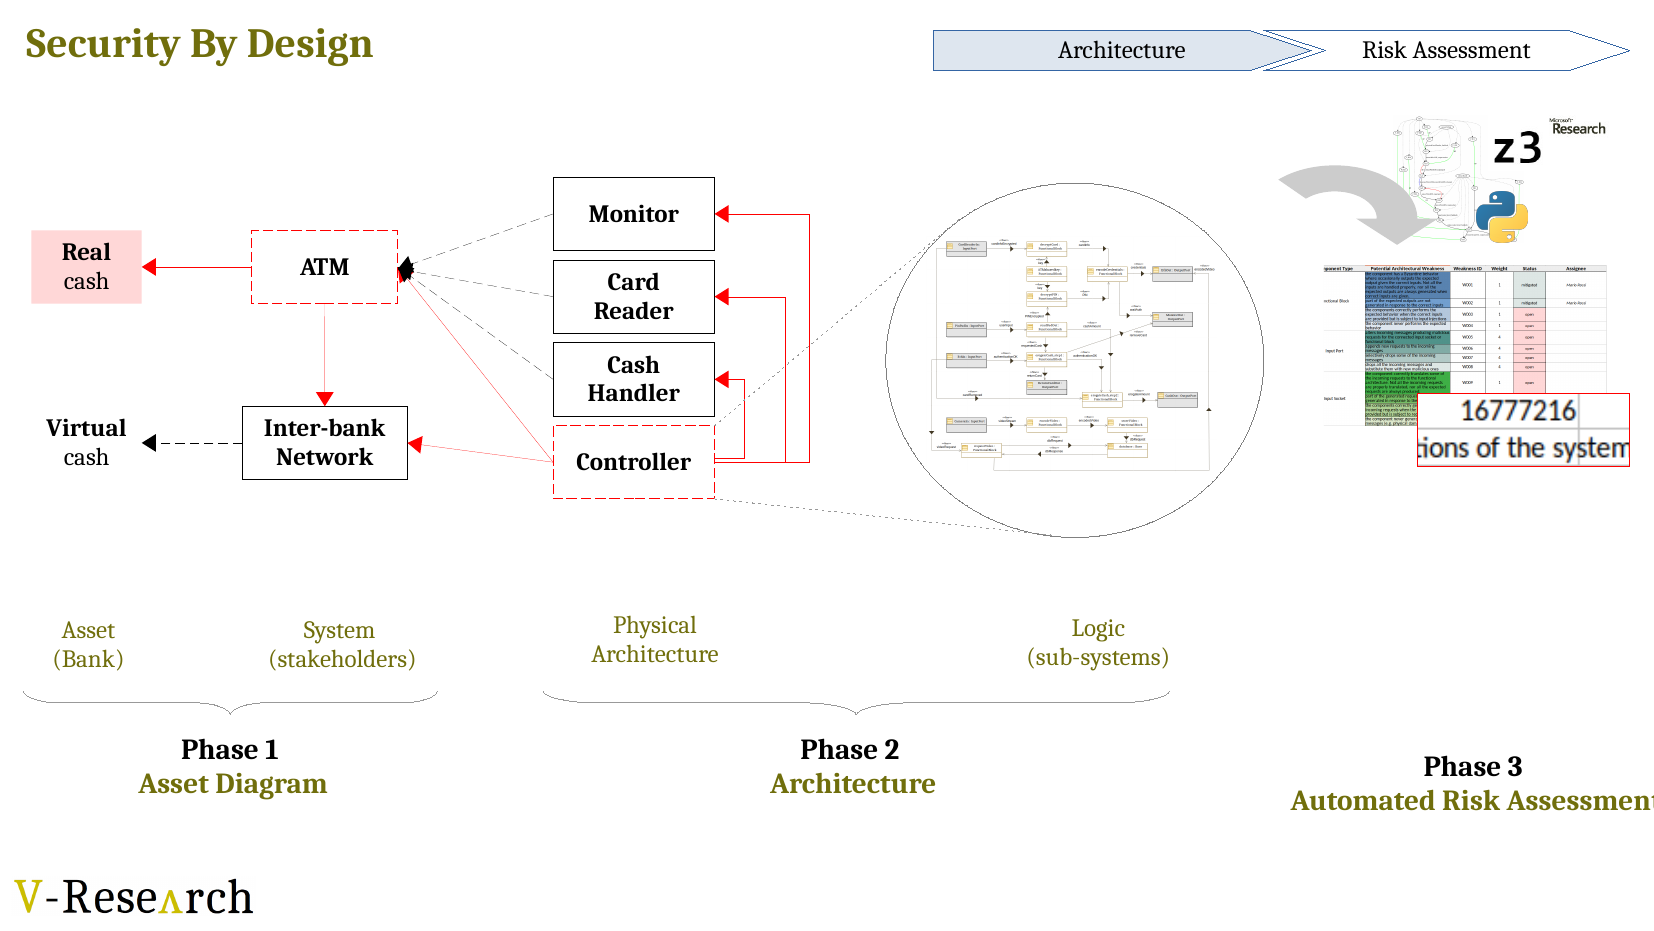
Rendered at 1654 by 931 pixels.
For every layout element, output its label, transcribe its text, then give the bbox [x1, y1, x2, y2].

text_box Real cash [31, 230, 142, 304]
text_box Monitor [553, 177, 715, 251]
text_box ATM [251, 230, 398, 304]
text_box Inter-bank Network [242, 406, 408, 480]
text_box [1278, 165, 1439, 245]
picture [926, 236, 1217, 473]
text_box Phase 2 Architecture [690, 725, 1016, 809]
text_box Virtual cash [31, 406, 142, 480]
picture [11, 876, 256, 916]
text_box Phase 1 Asset Diagram [82, 725, 384, 809]
text_box Architecture [933, 30, 1312, 71]
text_box Security By Design [11, 12, 674, 77]
text_box Physical Architecture [566, 588, 744, 692]
text_box Cash Handler [553, 342, 715, 417]
text_box Logic (sub-systems) [1003, 605, 1193, 680]
text_box Controller [553, 425, 715, 499]
text_box Asset (Bank) [23, 608, 154, 682]
text_box Card Reader [553, 260, 715, 334]
picture [1323, 265, 1630, 467]
text_box Phase 3 Automated Risk Assessment [1275, 725, 1654, 843]
picture [1393, 115, 1619, 243]
text_box System (stakeholders) [248, 608, 438, 682]
text_box Risk Assessment [1263, 30, 1630, 71]
